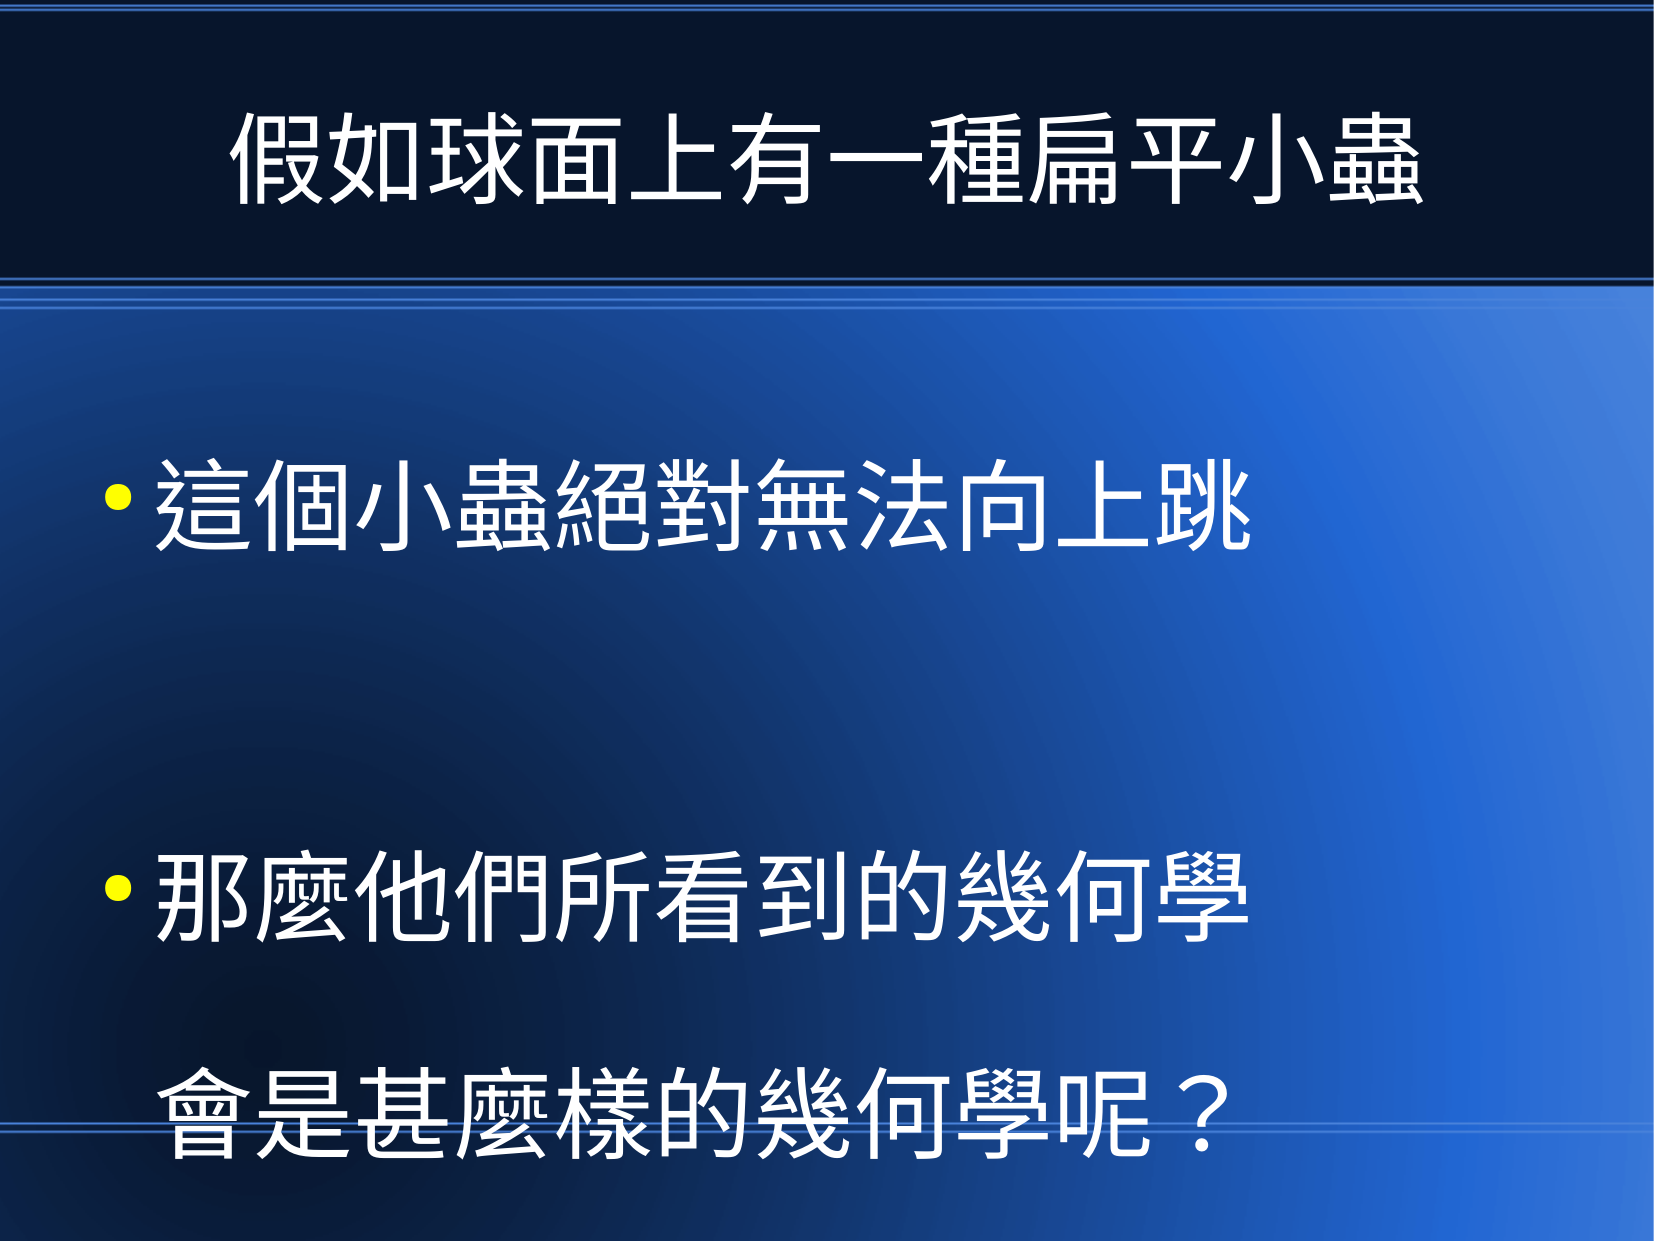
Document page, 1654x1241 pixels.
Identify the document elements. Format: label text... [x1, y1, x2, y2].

list 這個小蟲絕對無法向上跳 那麼他們所看到的幾何學 會是甚麼樣的幾何學呢？ [82, 355, 1571, 1241]
picture [0, 0, 1654, 1241]
title 假如球面上有一種扁平小蟲 [82, 49, 1571, 257]
